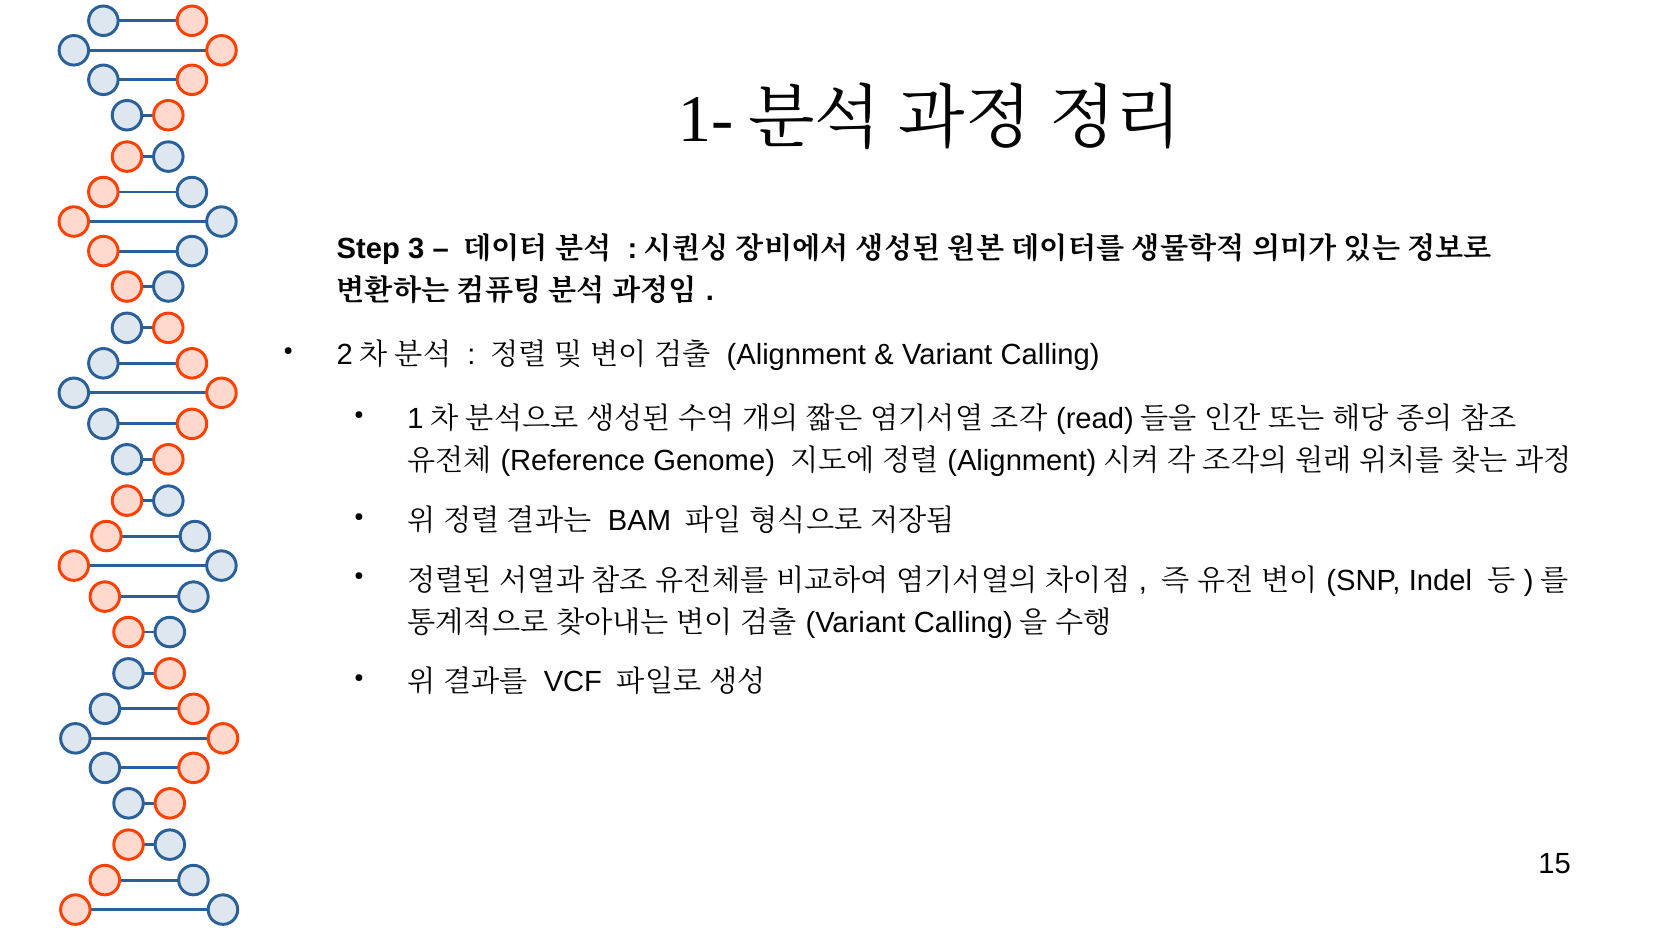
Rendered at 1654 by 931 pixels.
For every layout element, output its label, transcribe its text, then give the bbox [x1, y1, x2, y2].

title 1-분석 과정 정리 [265, 35, 1595, 189]
list Step 3 – 데이터 분석 :시퀀싱 장비에서 생성된 원본 데이터를 생물학적 의미가 있는 정보로 변환하는 컴퓨팅 분석 과정임. 2차 분석 : 정렬 및 변이 검출 (Alignment & Variant Calling) 1차 분석으로 생성된 수억 개의 짧은 염기서열 조각(read)들을 인간 또는 해당 종의 참조 유전체(Reference Genome) 지도에 정렬(Alignment)시켜 각 조각의 원래 위치를 찾는 과정 위 정렬 결과는 BAM 파일 형식으로 저장됨 정렬된 서열과 참조 유전체를 비교하여 염기서열의 차이점, 즉 유전 변이(SNP, Indel 등)를 통계적으로 찾아내는 변이 검출(Variant Calling)을 수행 위 결과를 VCF 파일로 생성 [265, 224, 1595, 764]
